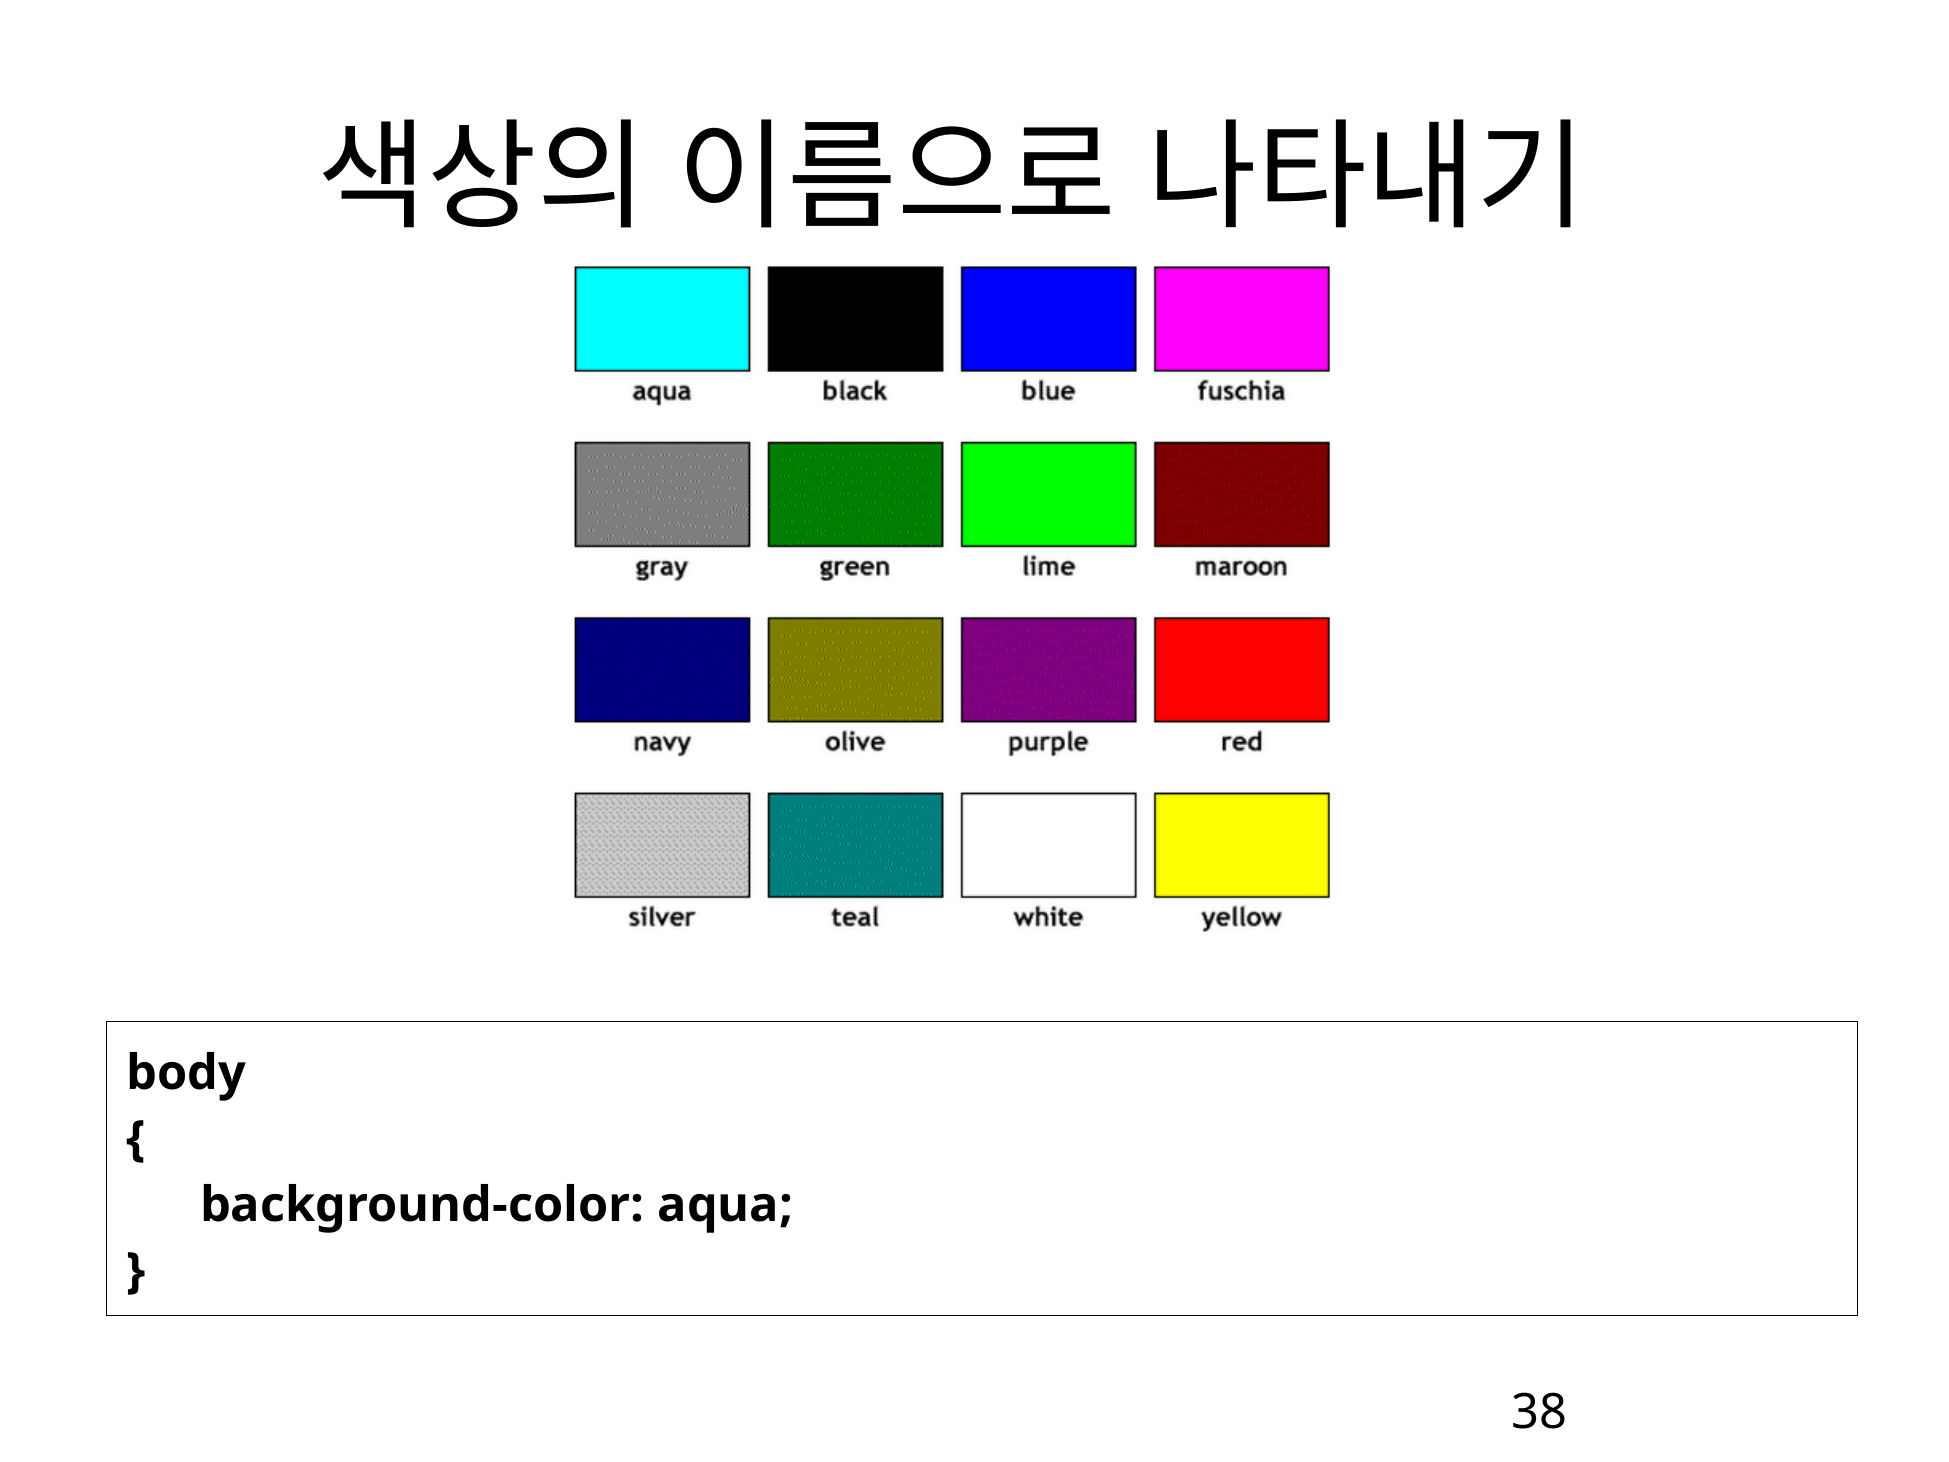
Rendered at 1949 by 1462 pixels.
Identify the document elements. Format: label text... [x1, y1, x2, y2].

text_box body { background-color: aqua; } [106, 1021, 1858, 1316]
title 색상의 이름으로 나타내기 [156, 92, 1749, 255]
slide_number <숫자> [1496, 1372, 1899, 1462]
picture [567, 254, 1338, 938]
